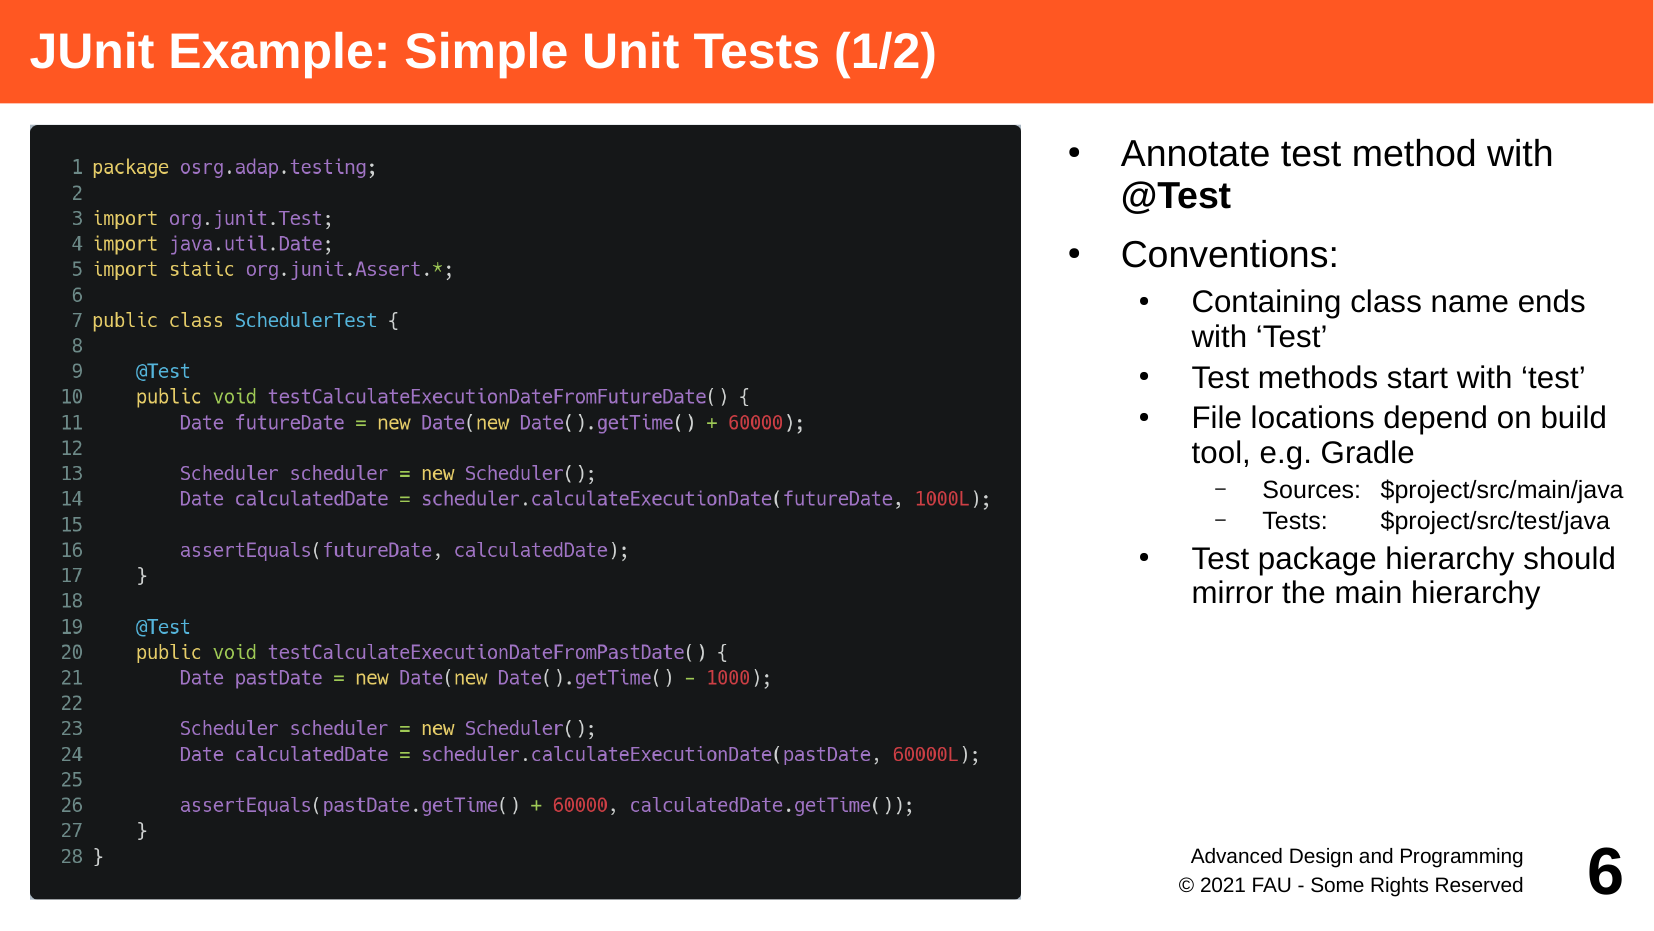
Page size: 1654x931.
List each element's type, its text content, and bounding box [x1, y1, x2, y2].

title JUnit Example: Simple Unit Tests (1/2) [0, 0, 1654, 104]
list Annotate test method with @Test Conventions: Containing class name ends with ‘Test’ Test methods start with ‘test’ File locations depend on build tool, e.g. Gradle Sources: $project/src/main/java Tests: $project/src/test/java Test package hierarchy should mirror the main hierarchy [1050, 132, 1636, 826]
picture [30, 124, 1021, 901]
